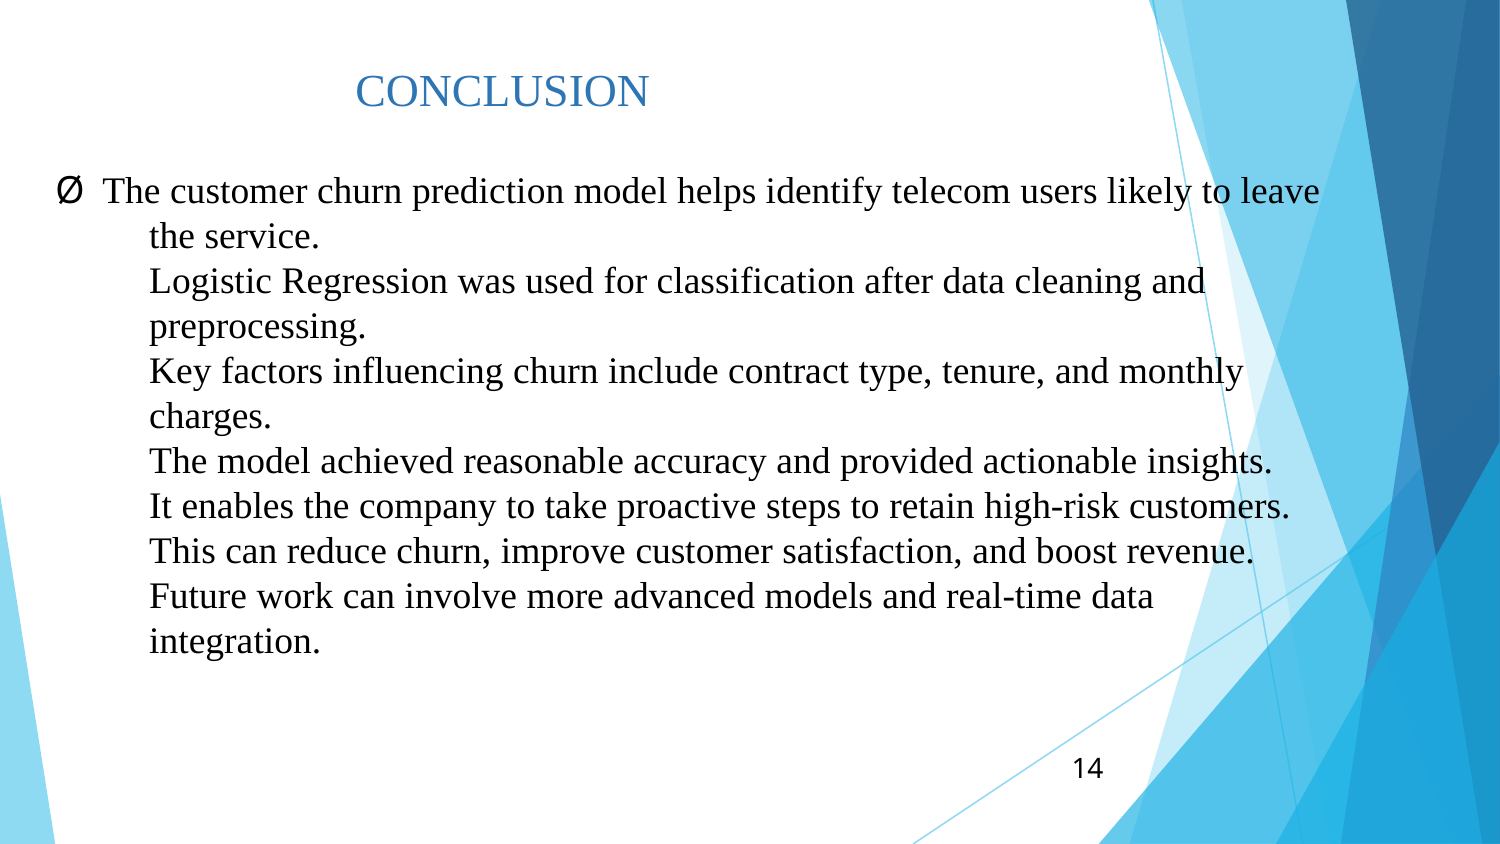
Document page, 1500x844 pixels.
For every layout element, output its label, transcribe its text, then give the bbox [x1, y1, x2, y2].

text_box [1056, 743, 1142, 789]
text_box The customer churn prediction model helps identify telecom users likely to leave the service. Logistic Regression was used for classification after data cleaning and preprocessing. Key factors influencing churn include contract type, tenure, and monthly charges. The model achieved reasonable accuracy and provided actionable insights. It enables the company to take proactive steps to retain high-risk customers. This can reduce churn, improve customer satisfaction, and boost revenue. Future work can involve more advanced models and real-time data integration. [40, 159, 1343, 669]
title CONCLUSION [0, 52, 1006, 124]
